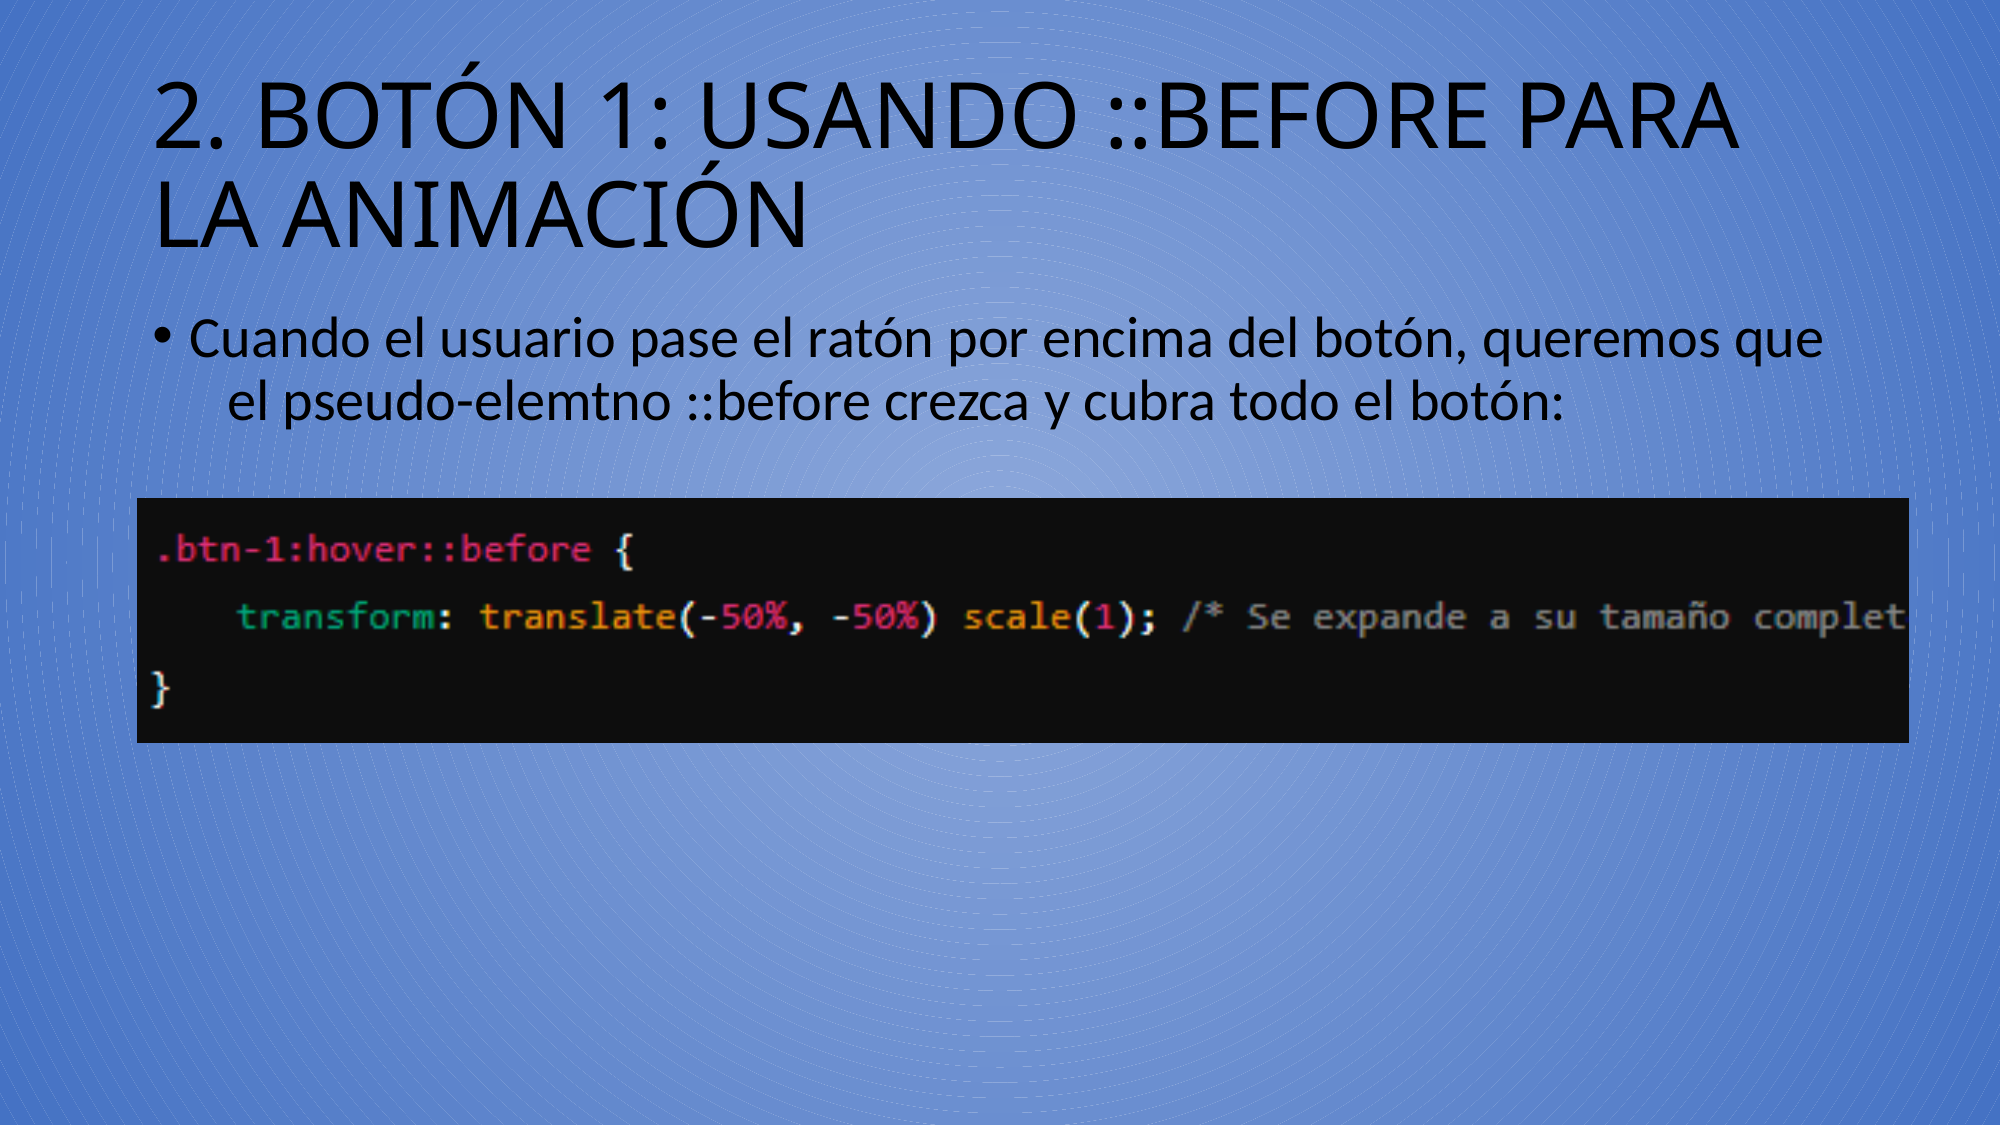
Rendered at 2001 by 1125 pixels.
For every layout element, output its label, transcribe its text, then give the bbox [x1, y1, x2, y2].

picture [137, 498, 1909, 743]
title 2. BOTÓN 1: USANDO ::BEFORE PARA LA ANIMACIÓN [137, 59, 1863, 278]
list Cuando el usuario pase el ratón por encima del botón, queremos que el pseudo-elemtno ::before crezca y cubra todo el botón: [137, 743, 1863, 1014]
list Cuando el usuario pase el ratón por encima del botón, queremos que el pseudo-elemtno ::before crezca y cubra todo el botón: [137, 299, 1863, 498]
